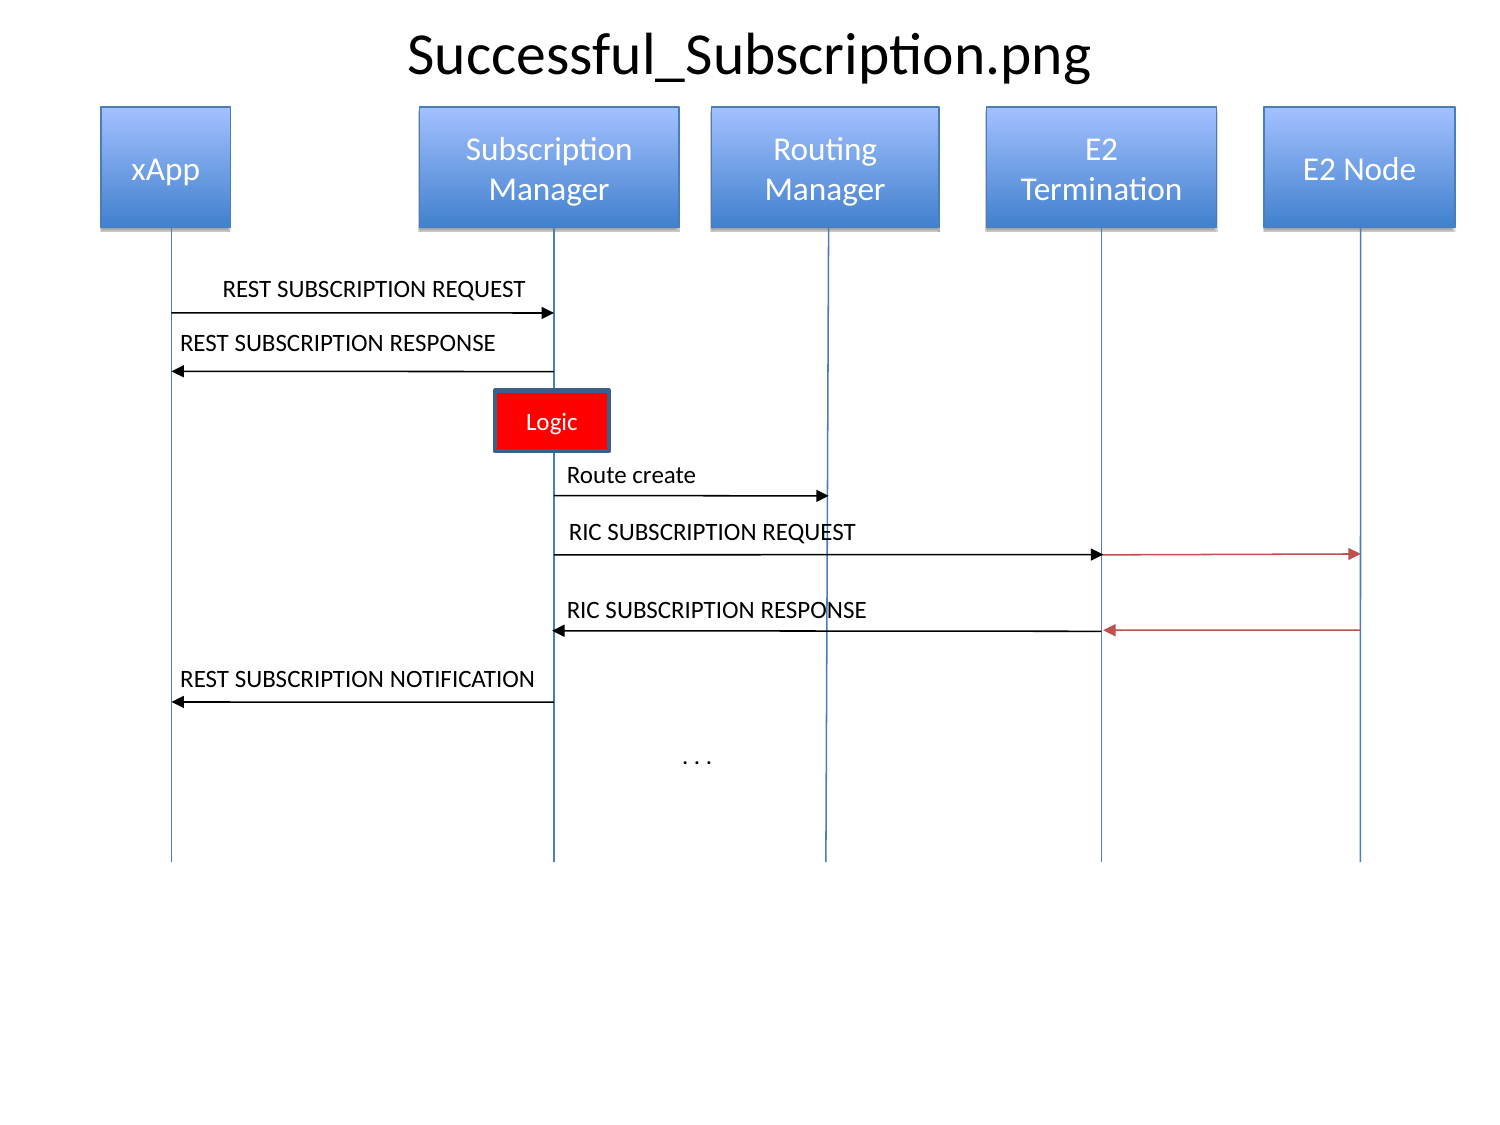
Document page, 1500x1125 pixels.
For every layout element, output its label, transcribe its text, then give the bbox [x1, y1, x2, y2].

text_box REST SUBSCRIPTION REQUEST [207, 265, 541, 310]
text_box Subscription Manager [419, 107, 680, 228]
text_box E2 Termination [986, 107, 1217, 228]
text_box Logic [494, 390, 609, 452]
text_box . . . [667, 732, 751, 778]
text_box Routing Manager [711, 107, 939, 228]
text_box xApp [101, 107, 231, 228]
text_box E2 Node [1264, 107, 1455, 228]
text_box REST SUBSCRIPTION NOTIFICATION [165, 655, 638, 701]
text_box REST SUBSCRIPTION RESPONSE [165, 318, 603, 364]
text_box Route create [552, 451, 774, 496]
title Successful_Subscription.png [75, 7, 1425, 95]
text_box RIC SUBSCRIPTION RESPONSE [552, 586, 963, 632]
text_box RIC SUBSCRIPTION REQUEST [553, 507, 948, 553]
